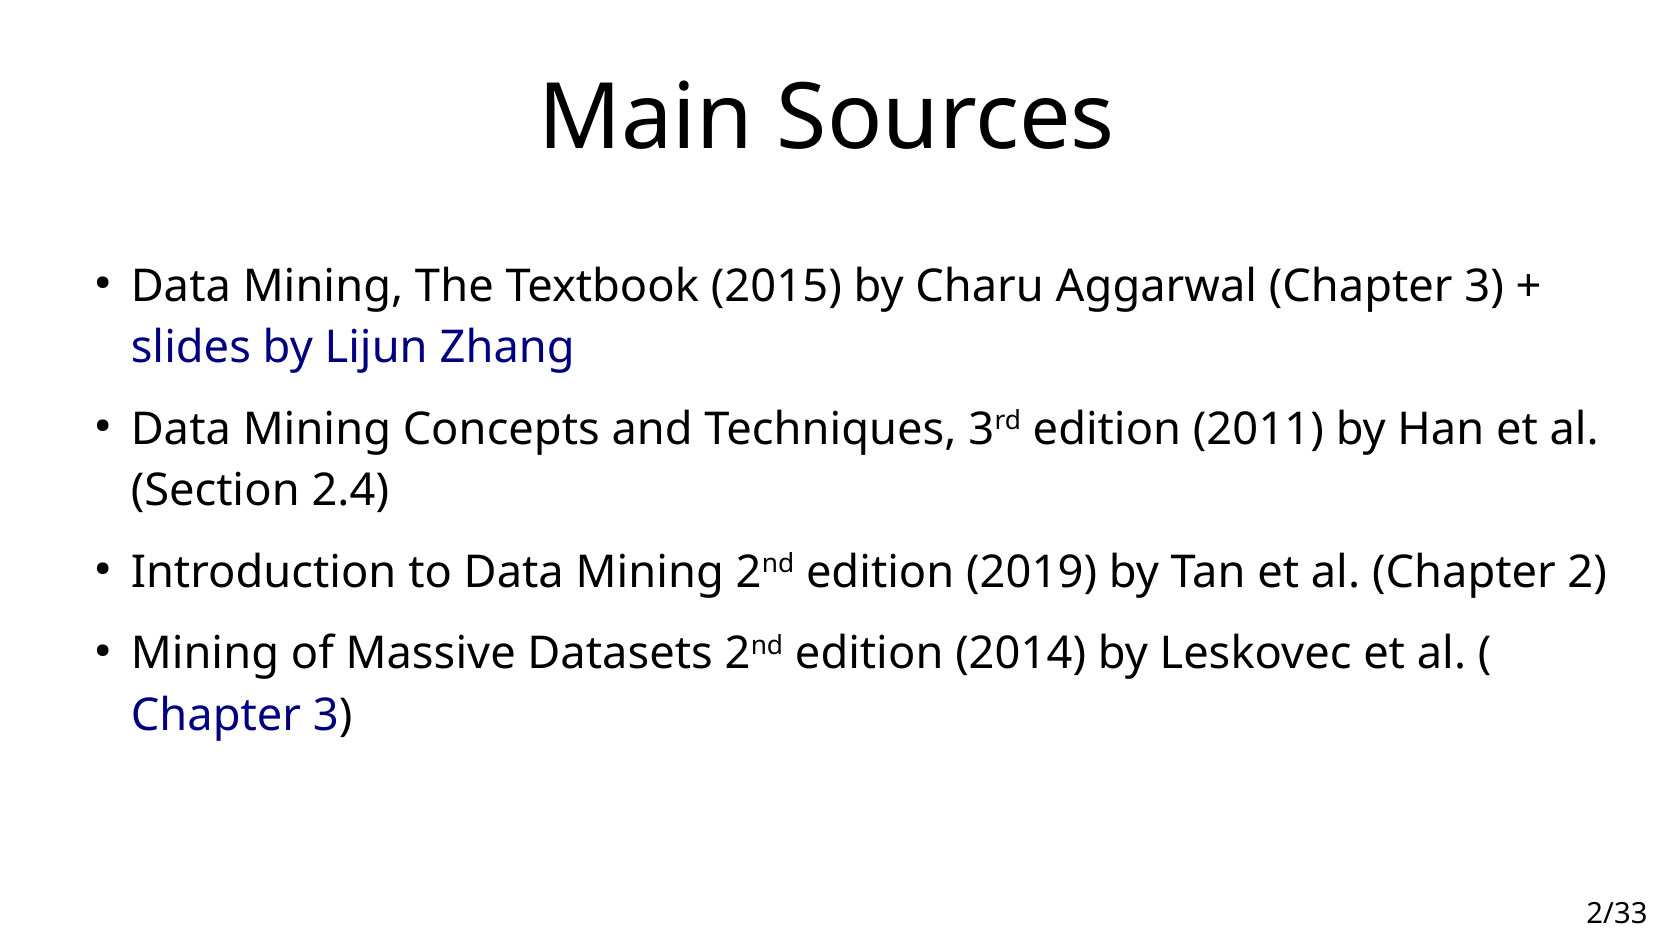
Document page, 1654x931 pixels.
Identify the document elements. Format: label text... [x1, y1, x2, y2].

list Data Mining, The Textbook (2015) by Charu Aggarwal (Chapter 3) + slides by Lijun Zhang Data Mining Concepts and Techniques, 3rd edition (2011) by Han et al. (Section 2.4) Introduction to Data Mining 2nd edition (2019) by Tan et al. (Chapter 2) Mining of Massive Datasets 2nd edition (2014) by Leskovec et al. (Chapter 3) [82, 253, 1621, 766]
title Main Sources [82, 1, 1571, 226]
